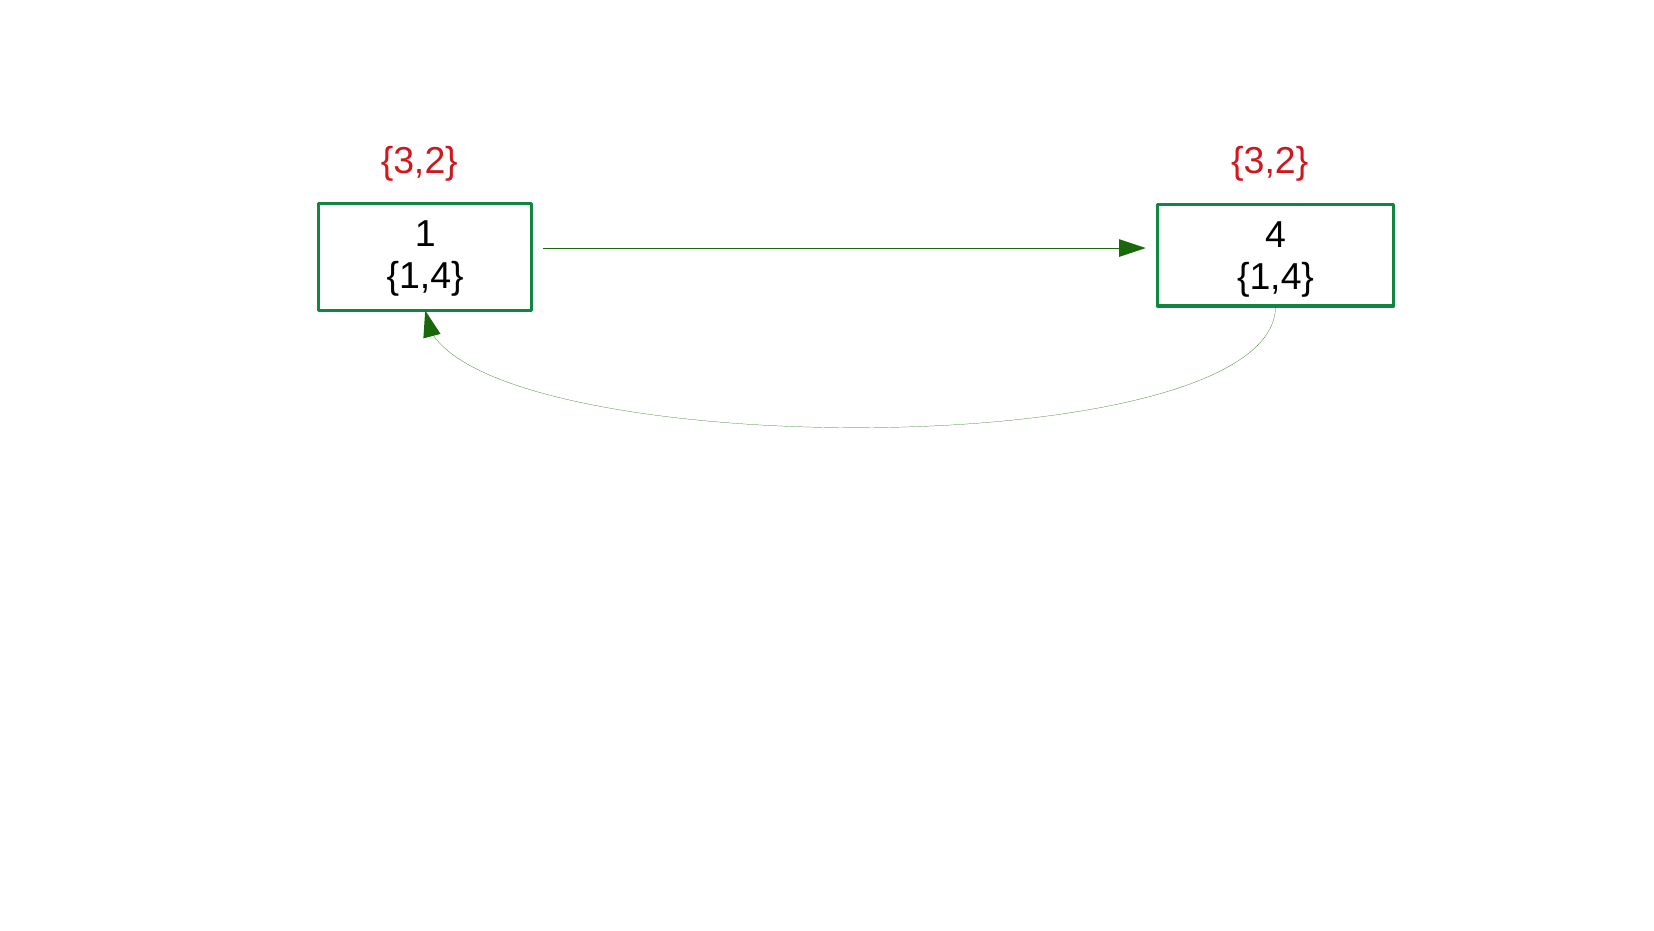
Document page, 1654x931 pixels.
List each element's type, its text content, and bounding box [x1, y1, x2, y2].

text_box {3,2} [366, 132, 473, 189]
text_box {3,2} [1216, 132, 1324, 189]
text_box 4 {1,4} [1157, 204, 1394, 307]
text_box 1 {1,4} [318, 203, 532, 311]
